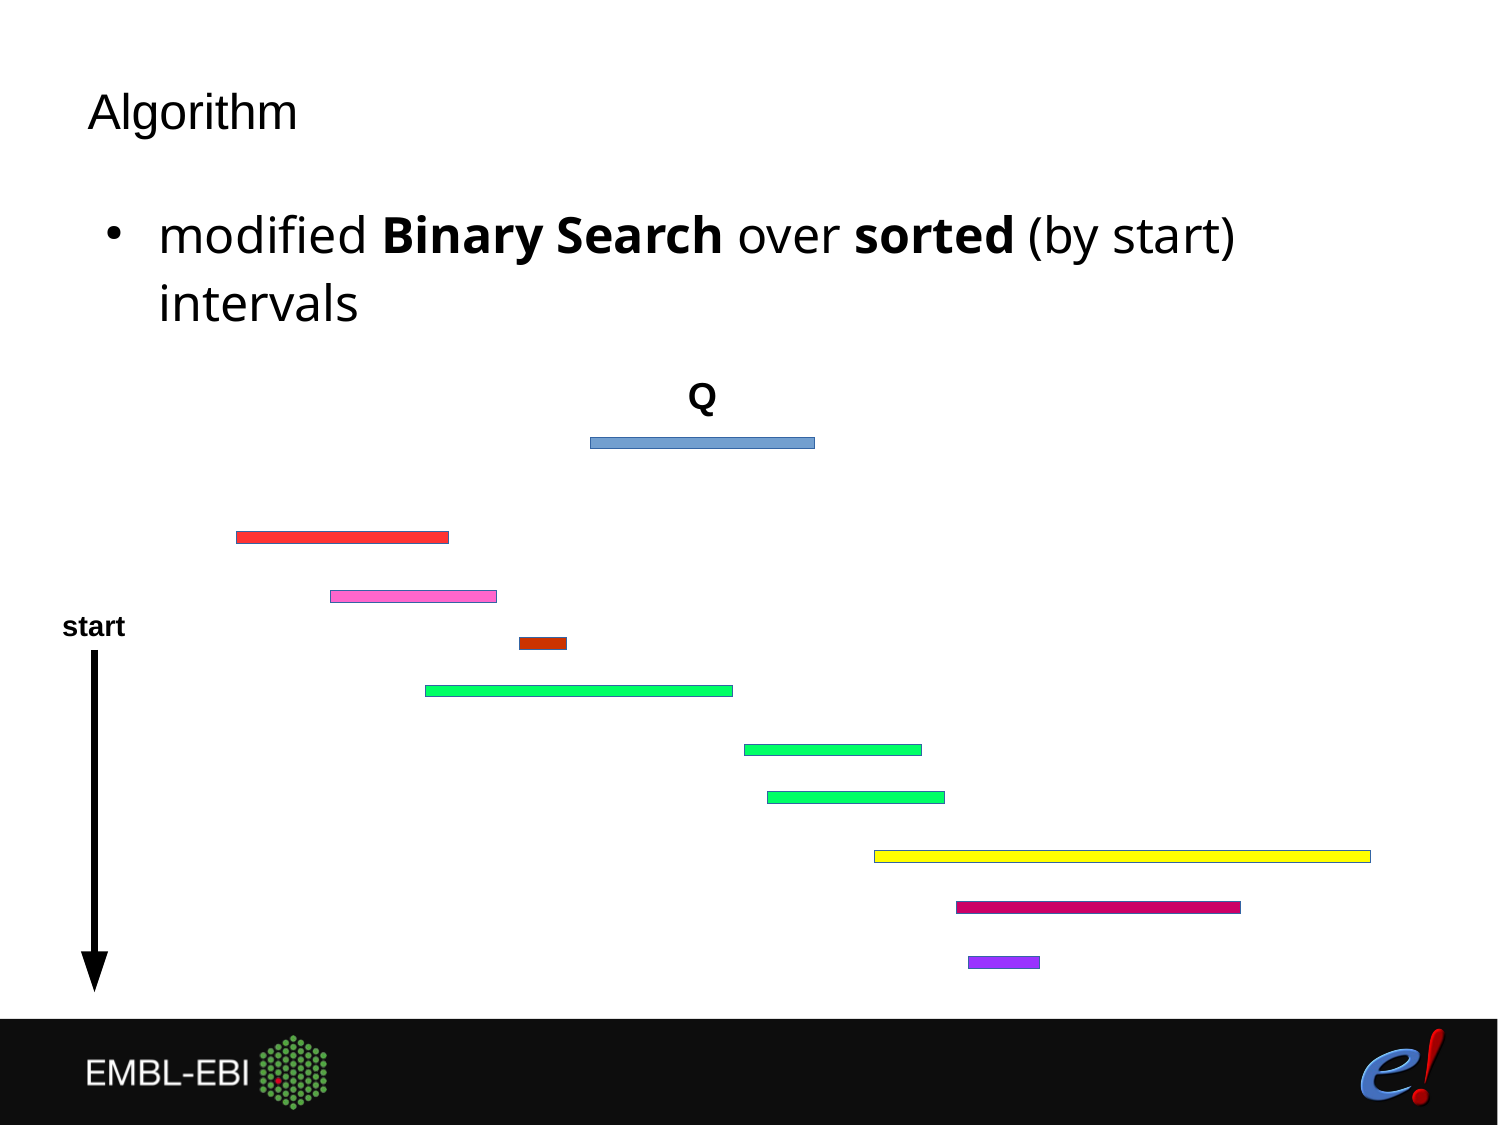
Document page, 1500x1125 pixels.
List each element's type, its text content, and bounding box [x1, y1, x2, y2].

text_box [744, 744, 922, 756]
title Algorithm [87, 50, 1425, 175]
text_box [874, 850, 1371, 863]
text_box [425, 685, 733, 697]
text_box [968, 956, 1040, 969]
text_box [236, 531, 449, 544]
text_box Q [673, 368, 733, 426]
text_box [956, 901, 1241, 914]
text_box [590, 437, 815, 449]
list modified Binary Search over sorted (by start) intervals [87, 200, 1425, 914]
picture [1357, 1026, 1448, 1112]
picture [87, 1035, 327, 1110]
text_box [330, 590, 497, 603]
text_box start [47, 602, 141, 650]
text_box [519, 637, 567, 650]
text_box [767, 791, 945, 804]
